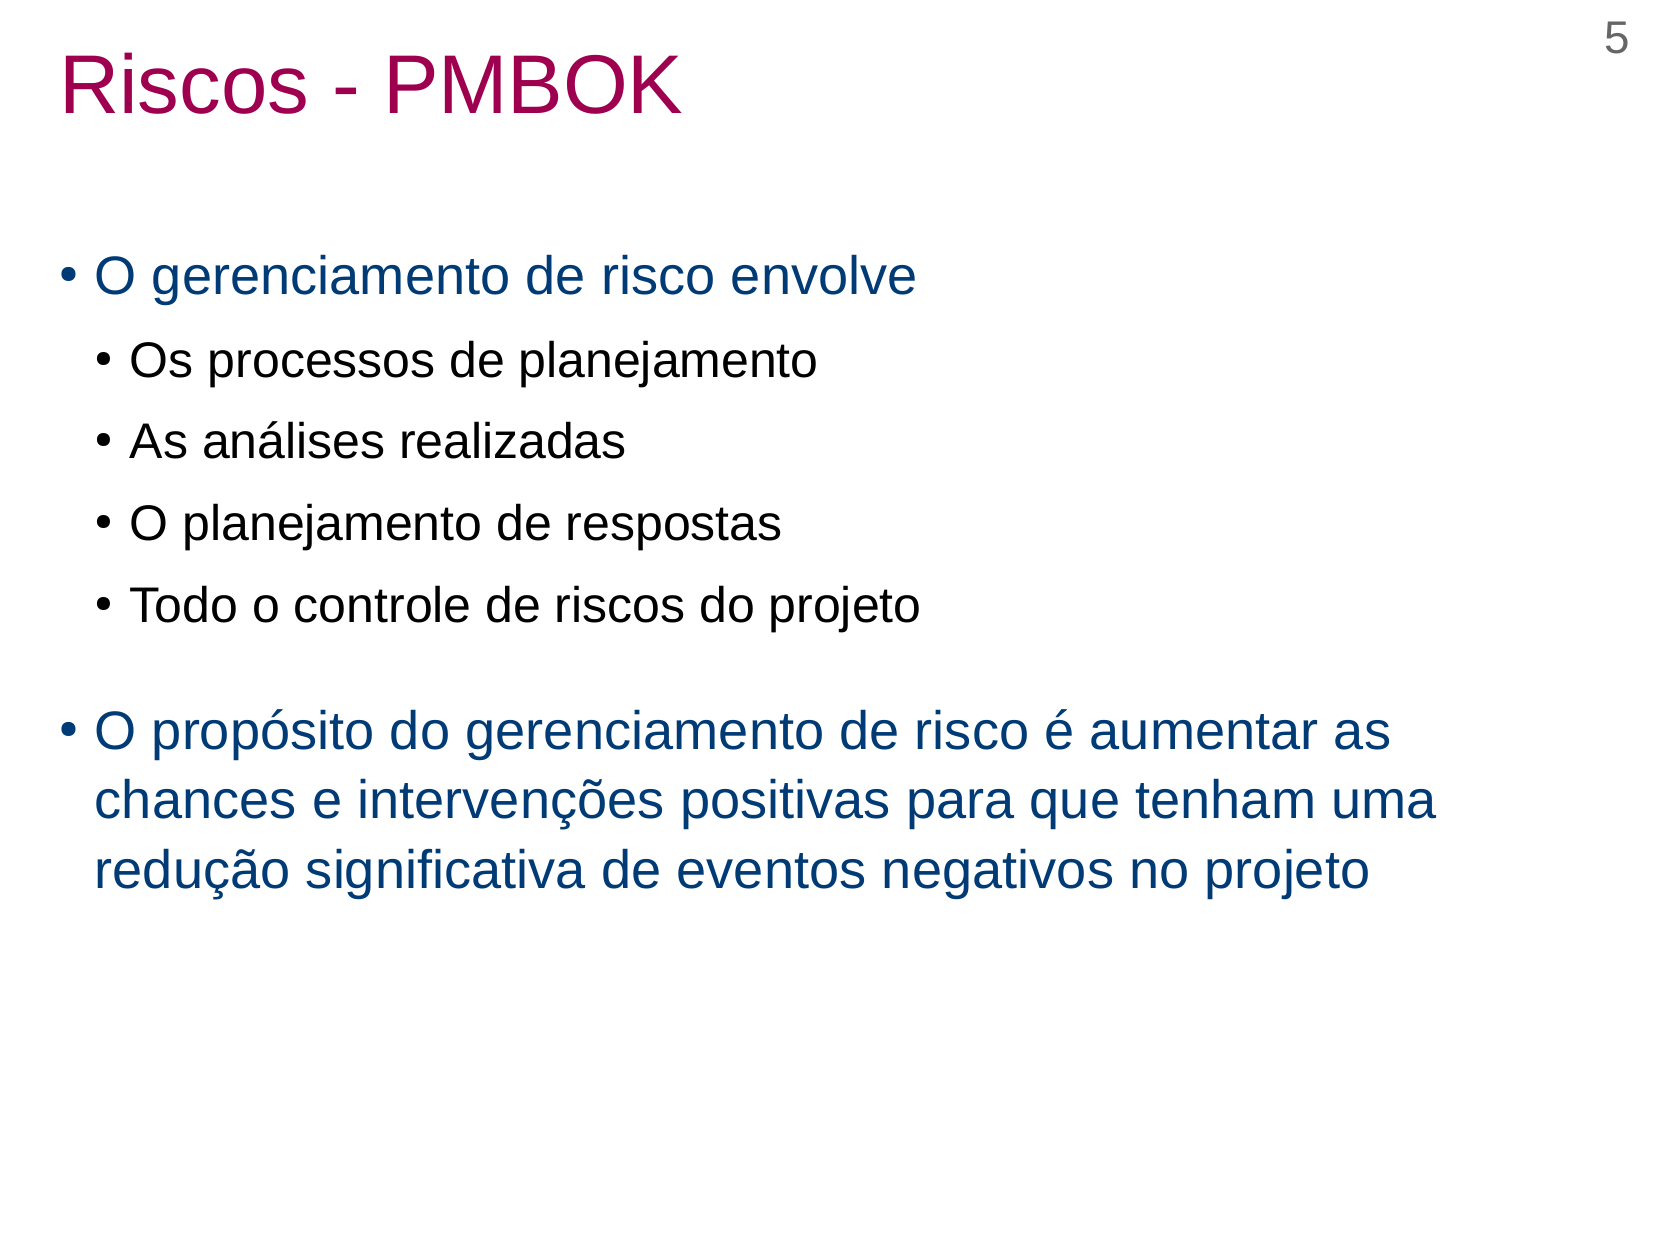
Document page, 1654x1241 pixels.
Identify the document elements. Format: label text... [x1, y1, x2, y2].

list O gerenciamento de risco envolve Os processos de planejamento As análises realizadas O planejamento de respostas Todo o controle de riscos do projeto O propósito do gerenciamento de risco é aumentar as chances e intervenções positivas para que tenham uma redução significativa de eventos negativos no projeto [59, 236, 1595, 1211]
title Riscos - PMBOK [59, 29, 1595, 148]
